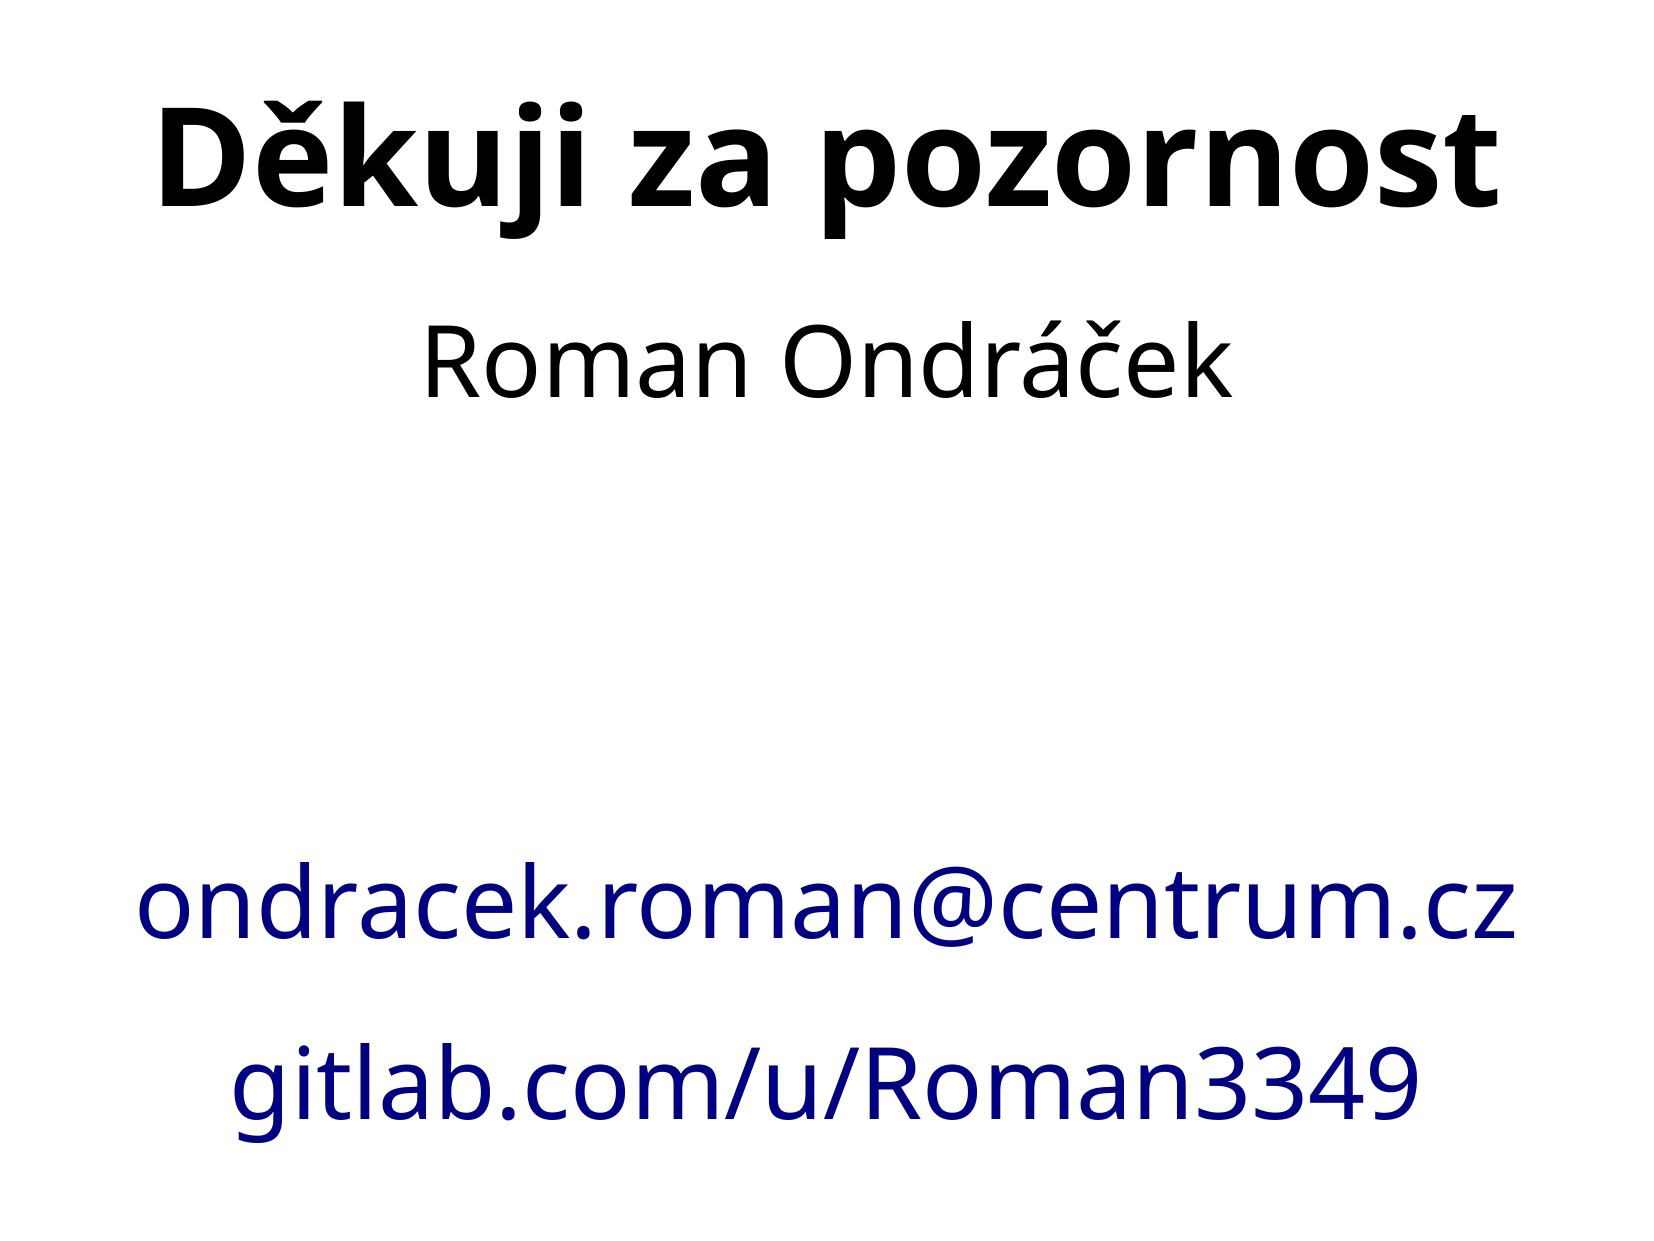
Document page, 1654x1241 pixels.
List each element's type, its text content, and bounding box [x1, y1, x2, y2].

list Roman Ondráček ondracek.roman@centrum.cz gitlab.com/u/Roman3349 [82, 290, 1571, 1158]
title Děkuji za pozornost [82, 49, 1571, 257]
